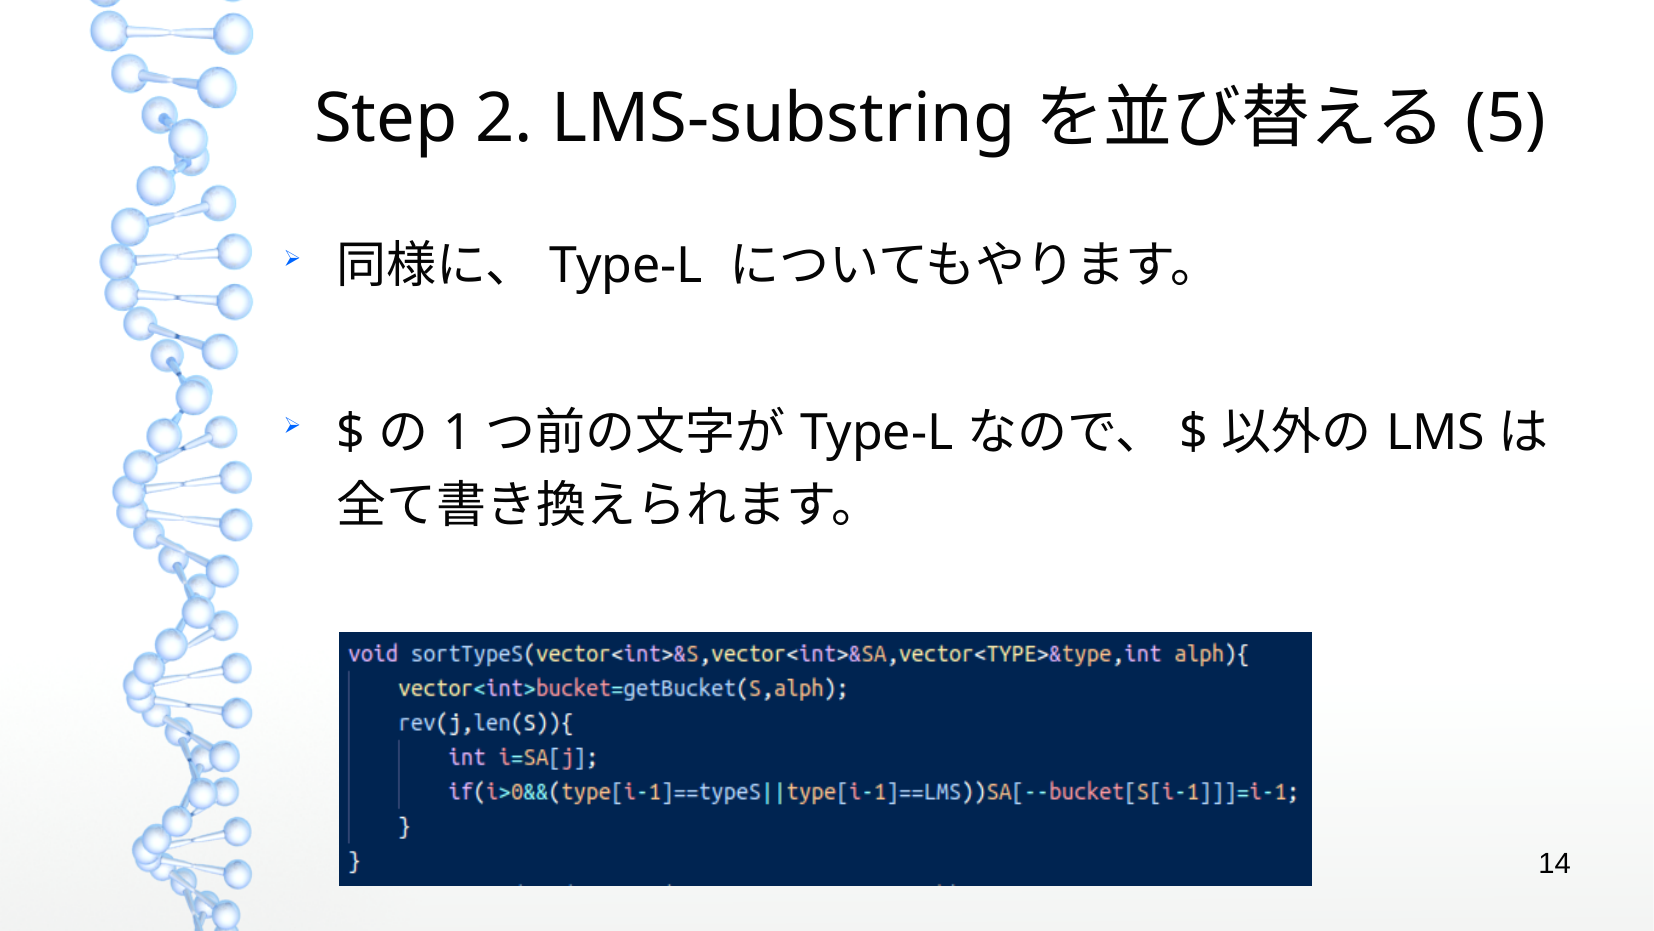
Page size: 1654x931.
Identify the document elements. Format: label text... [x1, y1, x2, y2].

picture [0, 0, 1654, 931]
title Step 2. LMS-substringを並び替える(5) [265, 35, 1595, 189]
list 同様に、Type-L についてもやります。 $の1つ前の文字がType-Lなので、$以外のLMSは 全て書き換えられます。 [265, 224, 1595, 764]
